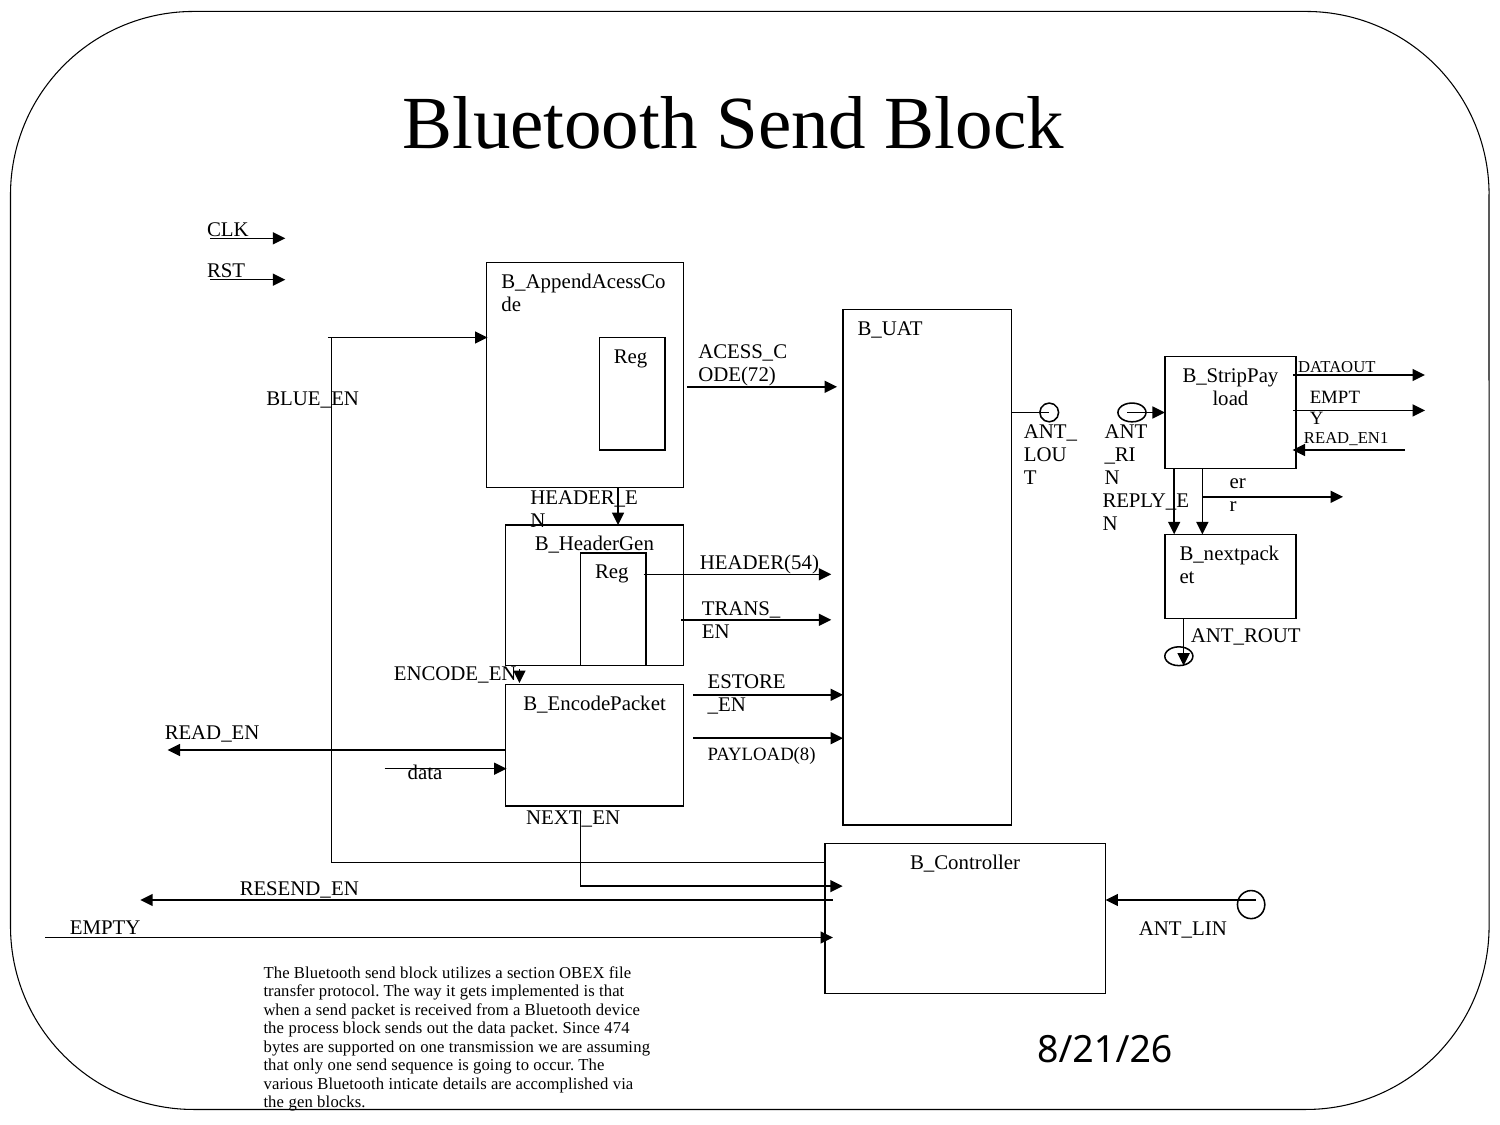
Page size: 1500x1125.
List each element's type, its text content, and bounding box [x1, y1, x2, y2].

text_box err [1214, 462, 1262, 496]
text_box The Bluetooth send block utilizes a section OBEX file transfer protocol. The way it gets implemented is that when a send packet is received from a Bluetooth device the process block sends out the data packet. Since 474 bytes are supported on one transmission we are assuming that only one send sequence is going to occur. The various Bluetooth inticate details are accomplished via the gen blocks. [248, 955, 671, 1125]
text_box PAYLOAD(8) [693, 739, 844, 774]
text_box Bluetooth Send Block [387, 74, 1082, 178]
text_box EMPTY [1295, 379, 1388, 410]
text_box RESEND_EN [225, 869, 376, 899]
text_box ESTORE_EN [692, 663, 806, 692]
text_box data [393, 753, 469, 792]
text_box Reg [599, 337, 665, 450]
text_box Reg [580, 553, 647, 666]
text_box B_nextpacket [1164, 534, 1297, 619]
text_box BLUE_EN [251, 379, 331, 417]
text_box ACESS_CODE(72) [683, 332, 806, 389]
text_box ANT_LIN [1240, 909, 1262, 917]
text_box EMPTY [1295, 411, 1388, 417]
text_box HEADER_EN [515, 478, 666, 516]
text_box RST [192, 251, 268, 280]
text_box TRANS_EN [687, 589, 800, 627]
text_box CLK [192, 210, 268, 239]
text_box ANT_LOUT [1012, 412, 1094, 460]
text_box READ_EN [150, 713, 288, 752]
text_box EMPTY [55, 908, 168, 946]
text_box ENCODE_EN [379, 654, 563, 693]
text_box B_EncodePacket [505, 684, 684, 807]
text_box B_AppendAcessCode [486, 262, 684, 488]
text_box ANT_ROUT [1176, 616, 1321, 654]
text_box B_StripPayload [1164, 356, 1297, 469]
text_box B_HeaderGen [647, 575, 684, 666]
text_box ANT_RIN [1089, 412, 1165, 451]
text_box NEXT_EN [511, 798, 646, 837]
text_box RESEND_EN [225, 901, 376, 908]
text_box B_UAT [842, 309, 1012, 826]
text_box DATAOUT [1283, 349, 1414, 388]
text_box READ_EN1 [1289, 420, 1406, 459]
text_box B_Controller [825, 843, 1106, 994]
text_box B_HeaderGen [505, 524, 684, 666]
text_box HEADER(54) [685, 543, 836, 572]
text_box BLUE_EN [332, 379, 417, 417]
text_box REPLY_EN [1087, 481, 1210, 520]
text_box ANT_LIN [1124, 909, 1276, 947]
